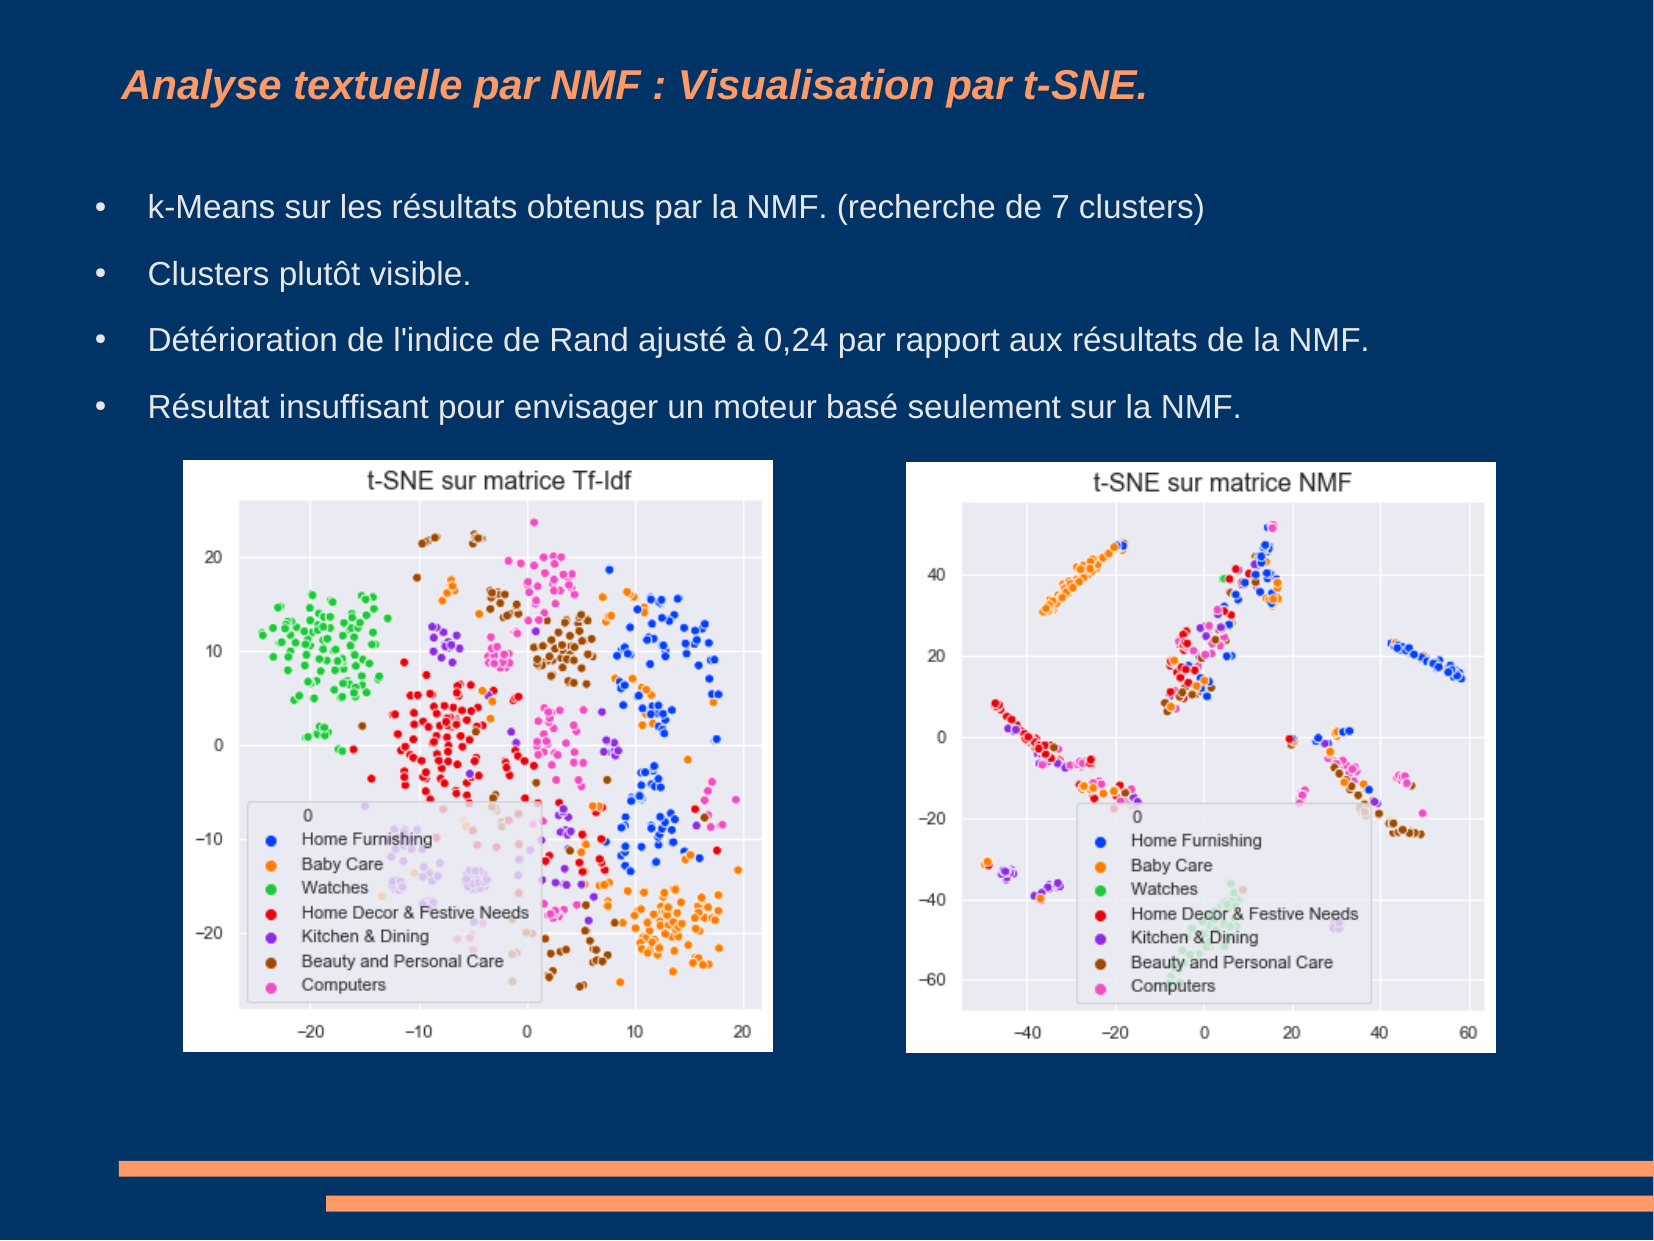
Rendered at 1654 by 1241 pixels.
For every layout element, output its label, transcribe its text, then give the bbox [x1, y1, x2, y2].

title Analyse textuelle par NMF : Visualisation par t-SNE. [121, 10, 1534, 160]
picture [183, 460, 773, 1052]
picture [906, 462, 1496, 1053]
list k-Means sur les résultats obtenus par la NMF. (recherche de 7 clusters) Clusters plutôt visible. Détérioration de l'indice de Rand ajusté à 0,24 par rapport aux résultats de la NMF. Résultat insuffisant pour envisager un moteur basé seulement sur la NMF. [76, 188, 1516, 427]
